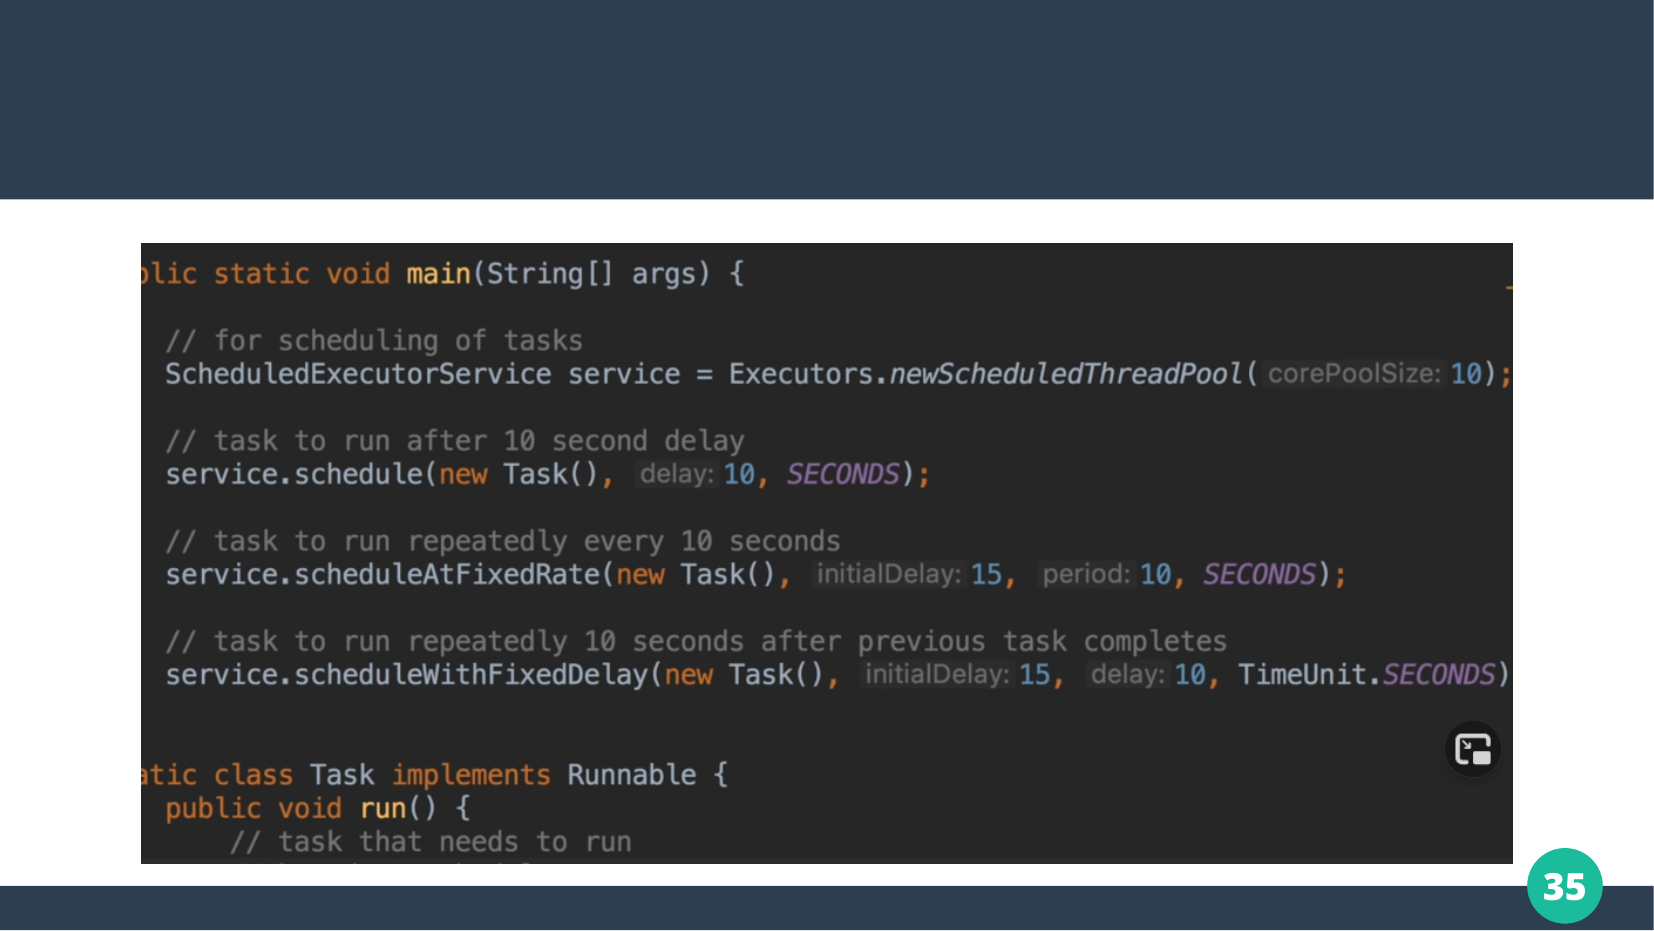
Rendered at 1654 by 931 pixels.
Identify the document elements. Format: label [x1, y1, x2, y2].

picture [141, 243, 1513, 864]
